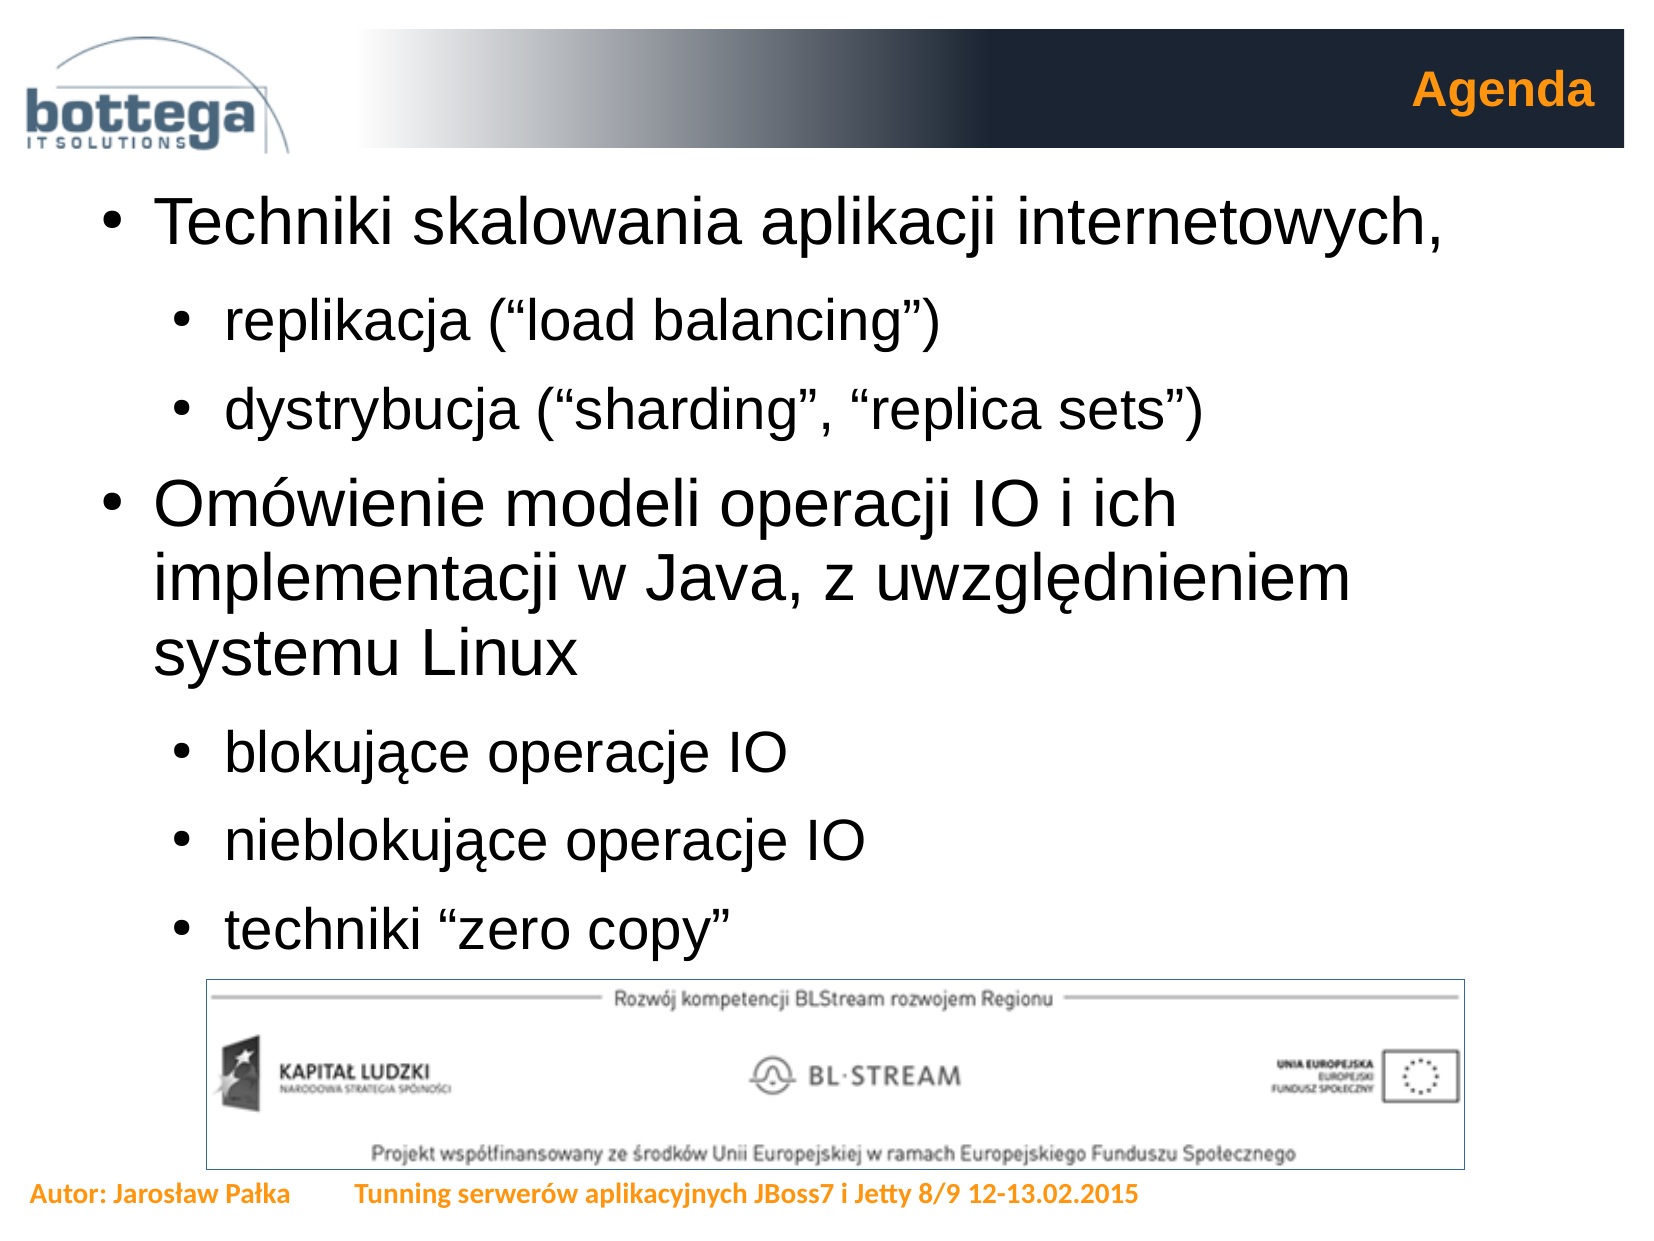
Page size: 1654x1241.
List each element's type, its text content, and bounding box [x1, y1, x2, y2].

list Techniki skalowania aplikacji internetowych, replikacja (“load balancing”) dystrybucja (“sharding”, “replica sets”) Omówienie modeli operacji IO i ich implementacji w Java, z uwzględnieniem systemu Linux blokujące operacje IO nieblokujące operacje IO techniki “zero copy” [82, 183, 1571, 1003]
picture [17, 29, 296, 160]
title Agenda [354, 29, 1625, 148]
picture [207, 1003, 1464, 1169]
